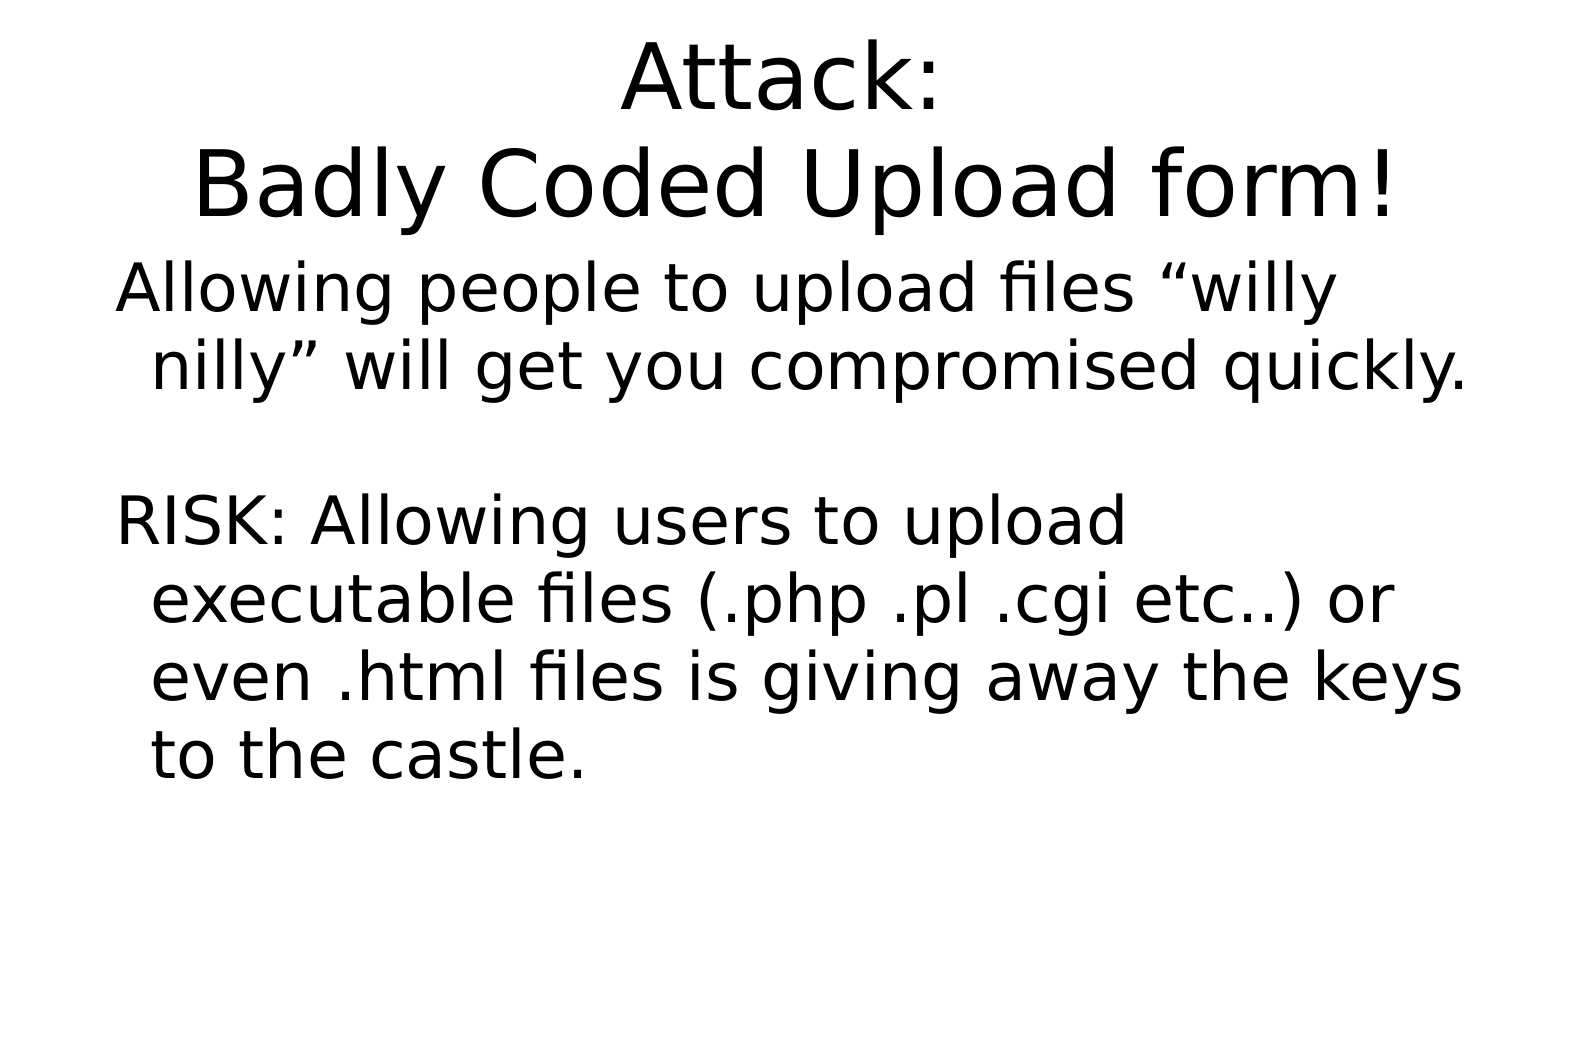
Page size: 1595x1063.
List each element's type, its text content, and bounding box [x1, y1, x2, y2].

subtitle Allowing people to upload files “willy nilly” will get you compromised quickly. RISK: Allowing users to upload executable files (.php .pl .cgi etc..) or even .html files is giving away the keys to the castle. [79, 249, 1515, 950]
title Attack: Badly Coded Upload form! [79, 24, 1515, 239]
